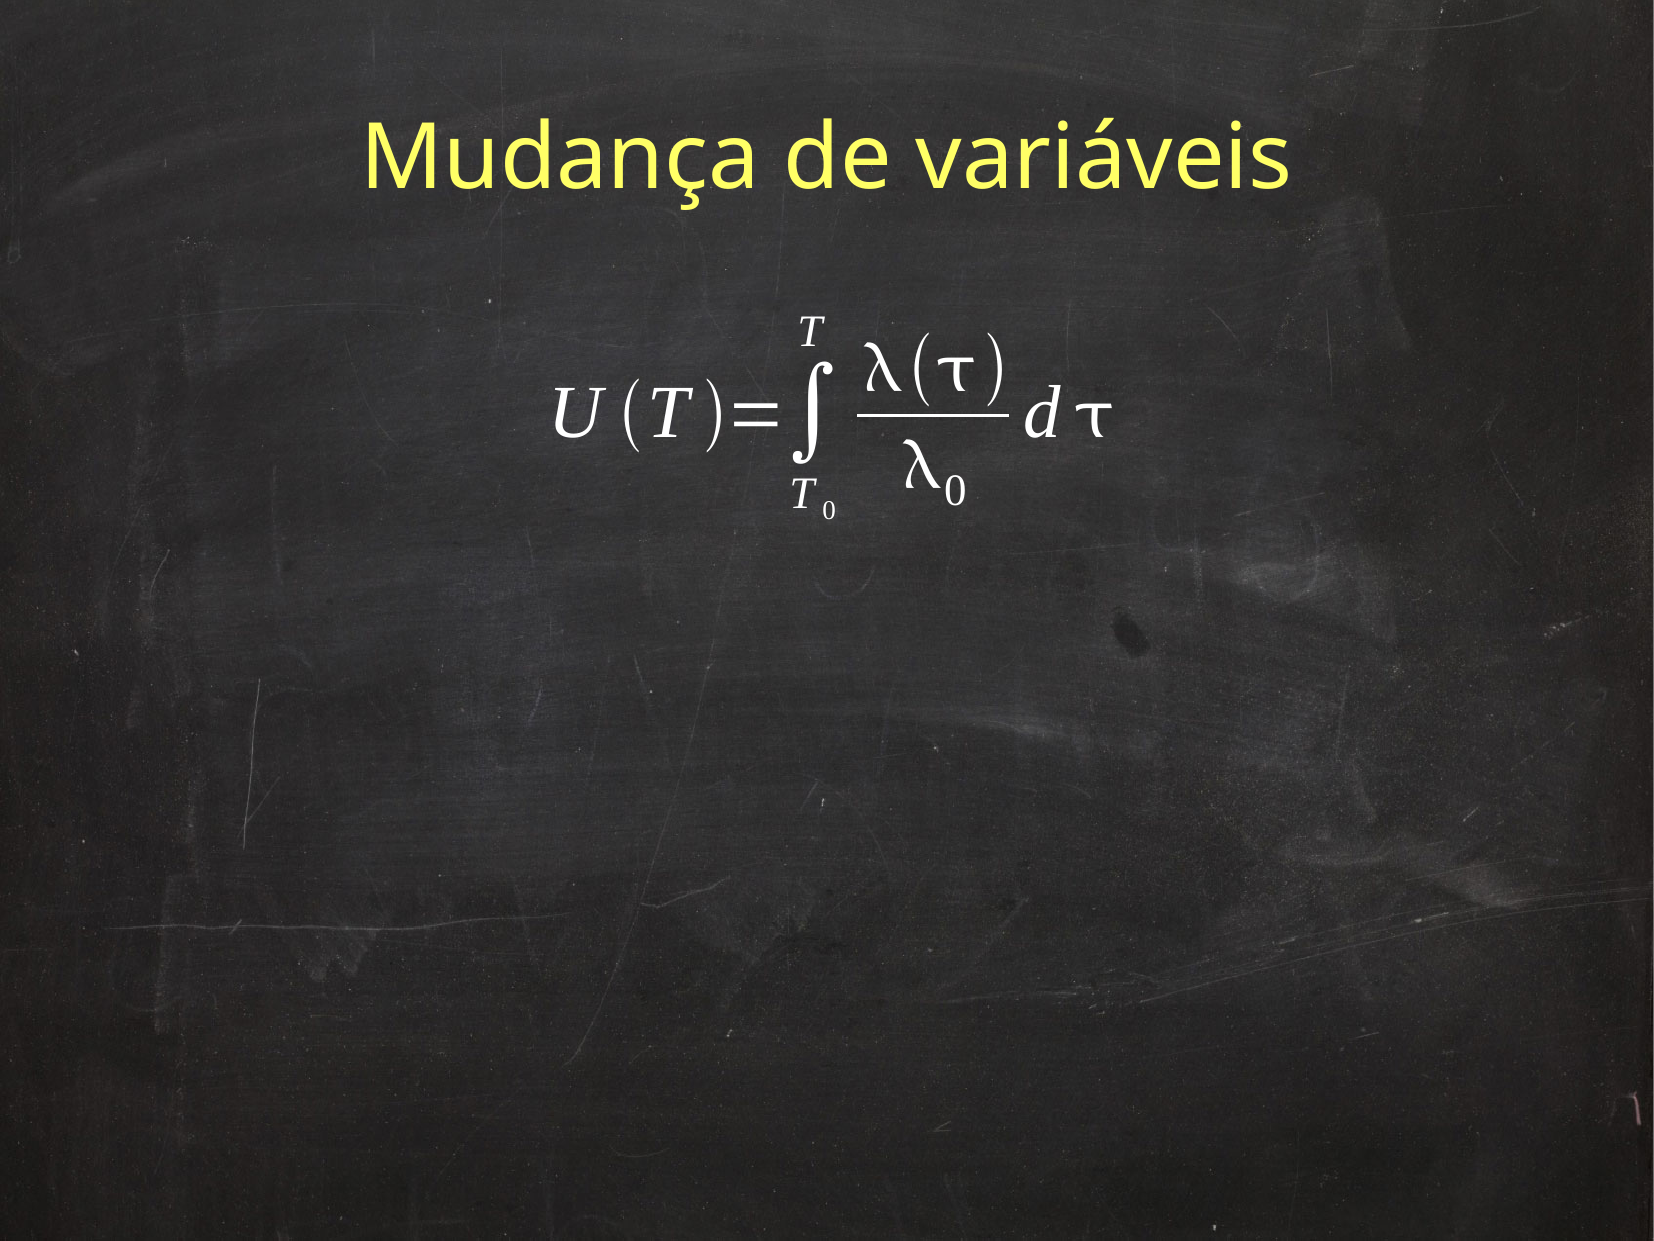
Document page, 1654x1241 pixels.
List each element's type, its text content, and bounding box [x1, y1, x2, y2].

chart [542, 305, 1126, 526]
picture [0, 0, 1654, 1241]
title Mudança de variáveis [82, 49, 1571, 257]
